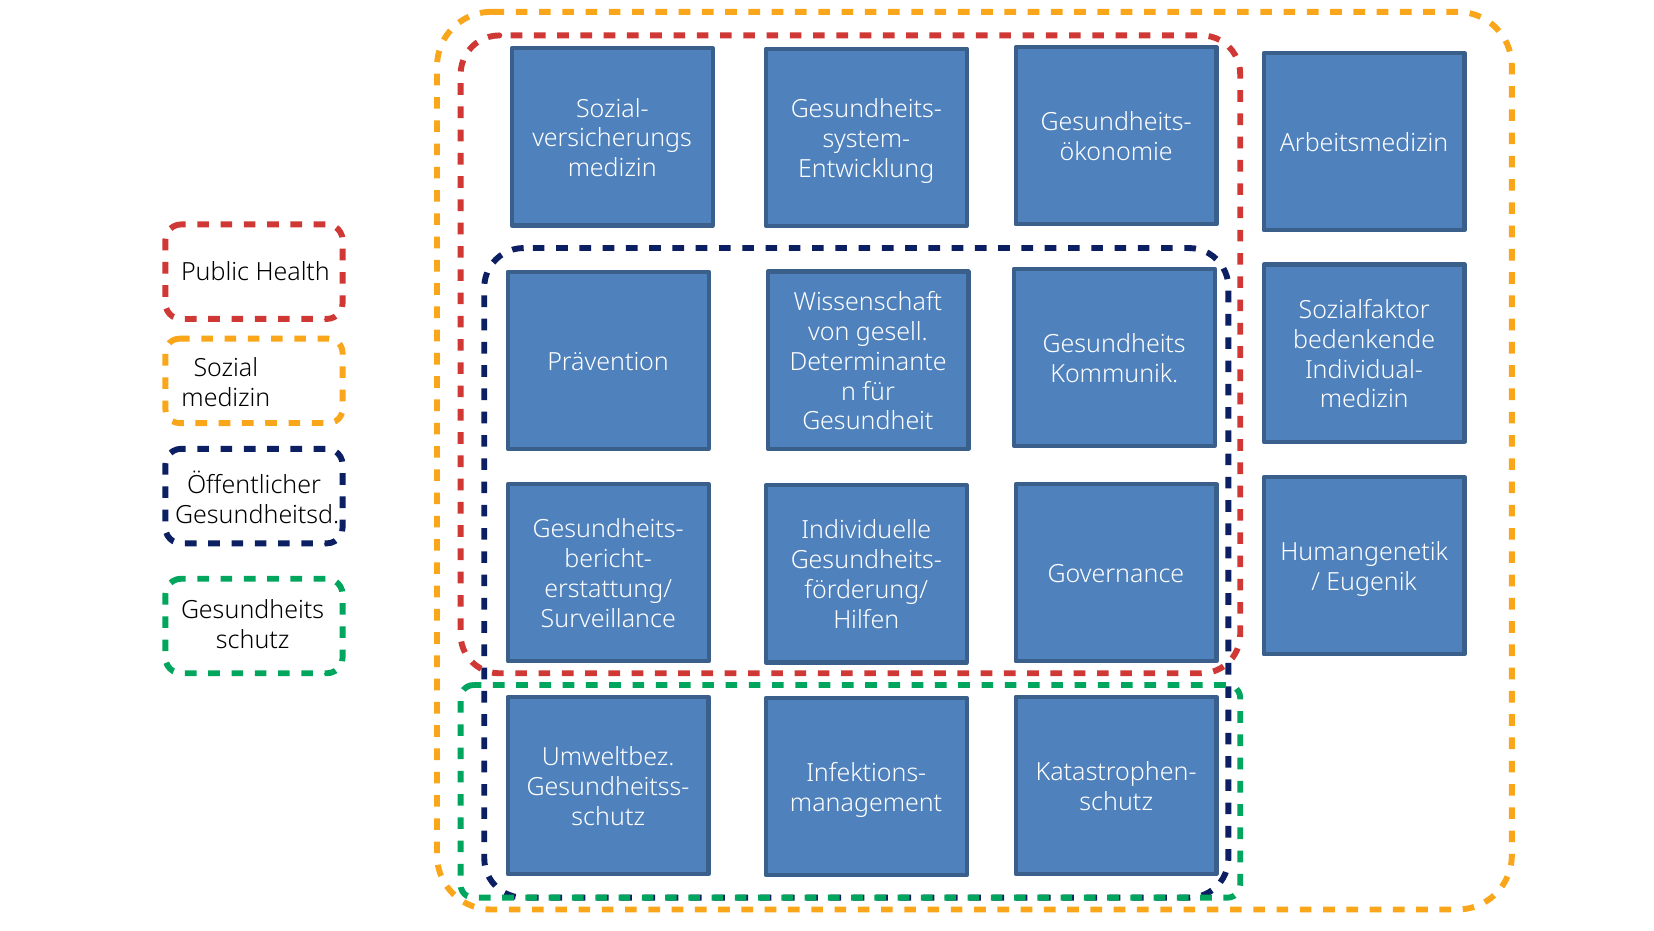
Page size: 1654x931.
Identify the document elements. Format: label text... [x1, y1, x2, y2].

text_box Infektions-management [765, 698, 967, 876]
text_box Sozial-versicherungsmedizin [511, 48, 713, 226]
text_box Gesundheits-system-Entwicklung [765, 48, 967, 226]
text_box Governance [1015, 484, 1217, 662]
text_box Gesundheits-ökonomie [1015, 47, 1217, 225]
text_box Umweltbez. Gesundheitss-schutz [507, 696, 709, 874]
text_box Prävention [507, 271, 709, 449]
text_box Wissenschaft von gesell. Determinanten für Gesundheit [767, 271, 969, 449]
text_box Individuelle Gesundheits-förderung/ Hilfen [765, 485, 967, 663]
text_box Gesundheits-bericht-erstattung/ Surveillance [507, 484, 709, 662]
text_box Gesundheits Kommunik. [1013, 268, 1215, 446]
text_box Arbeitsmedizin [1263, 53, 1465, 231]
text_box Humangenetik/ Eugenik [1263, 477, 1465, 655]
text_box Public Health [166, 248, 345, 293]
text_box Sozialfaktor bedenkende Individual-medizin [1263, 264, 1465, 442]
text_box Katastrophen-schutz [1015, 696, 1217, 874]
text_box Sozial medizin [166, 343, 286, 419]
text_box Öffentlicher Gesundheitsd. [160, 460, 355, 536]
text_box Gesundheits schutz [166, 586, 340, 662]
